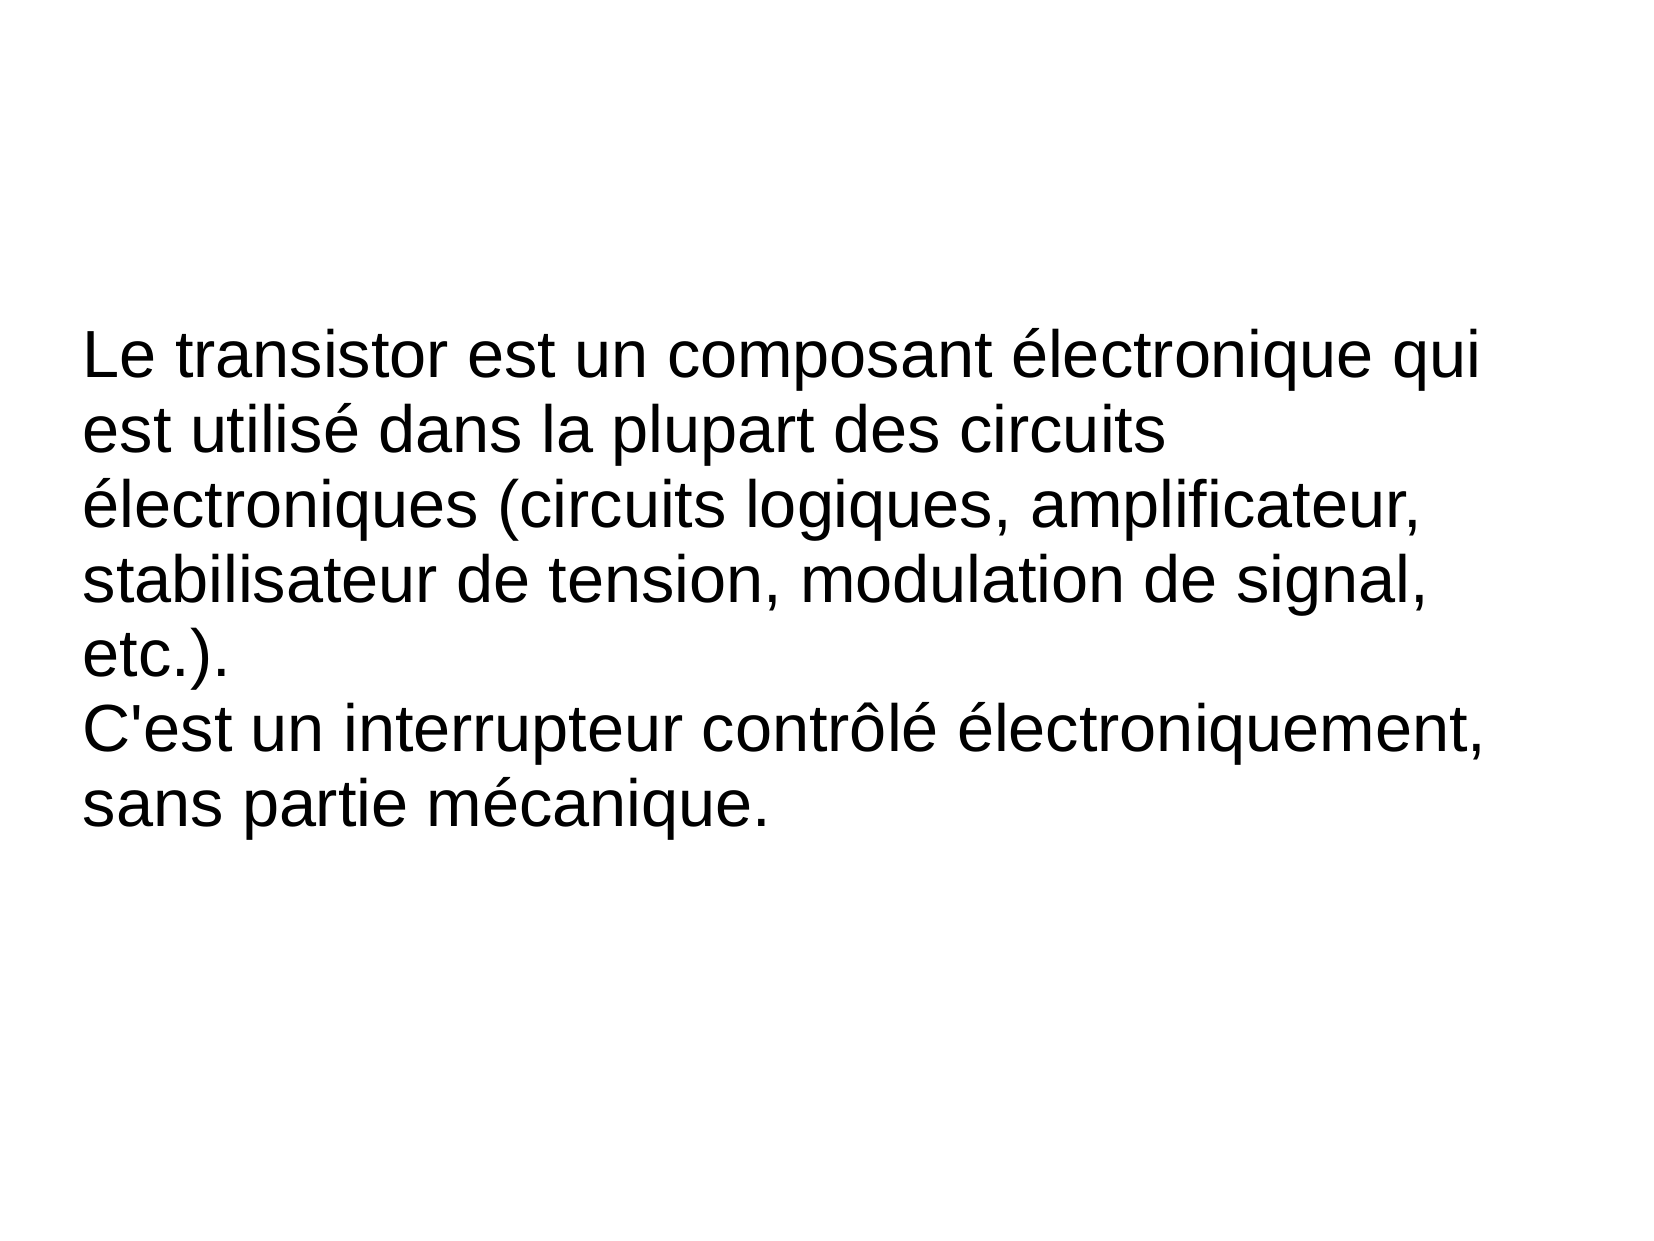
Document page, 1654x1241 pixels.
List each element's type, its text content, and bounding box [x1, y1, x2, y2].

subtitle Le transistor est un composant électronique qui est utilisé dans la plupart des circuits électroniques (circuits logiques, amplificateur, stabilisateur de tension, modulation de signal, etc.). C'est un interrupteur contrôlé électroniquement, sans partie mécanique. [82, 49, 1571, 1109]
